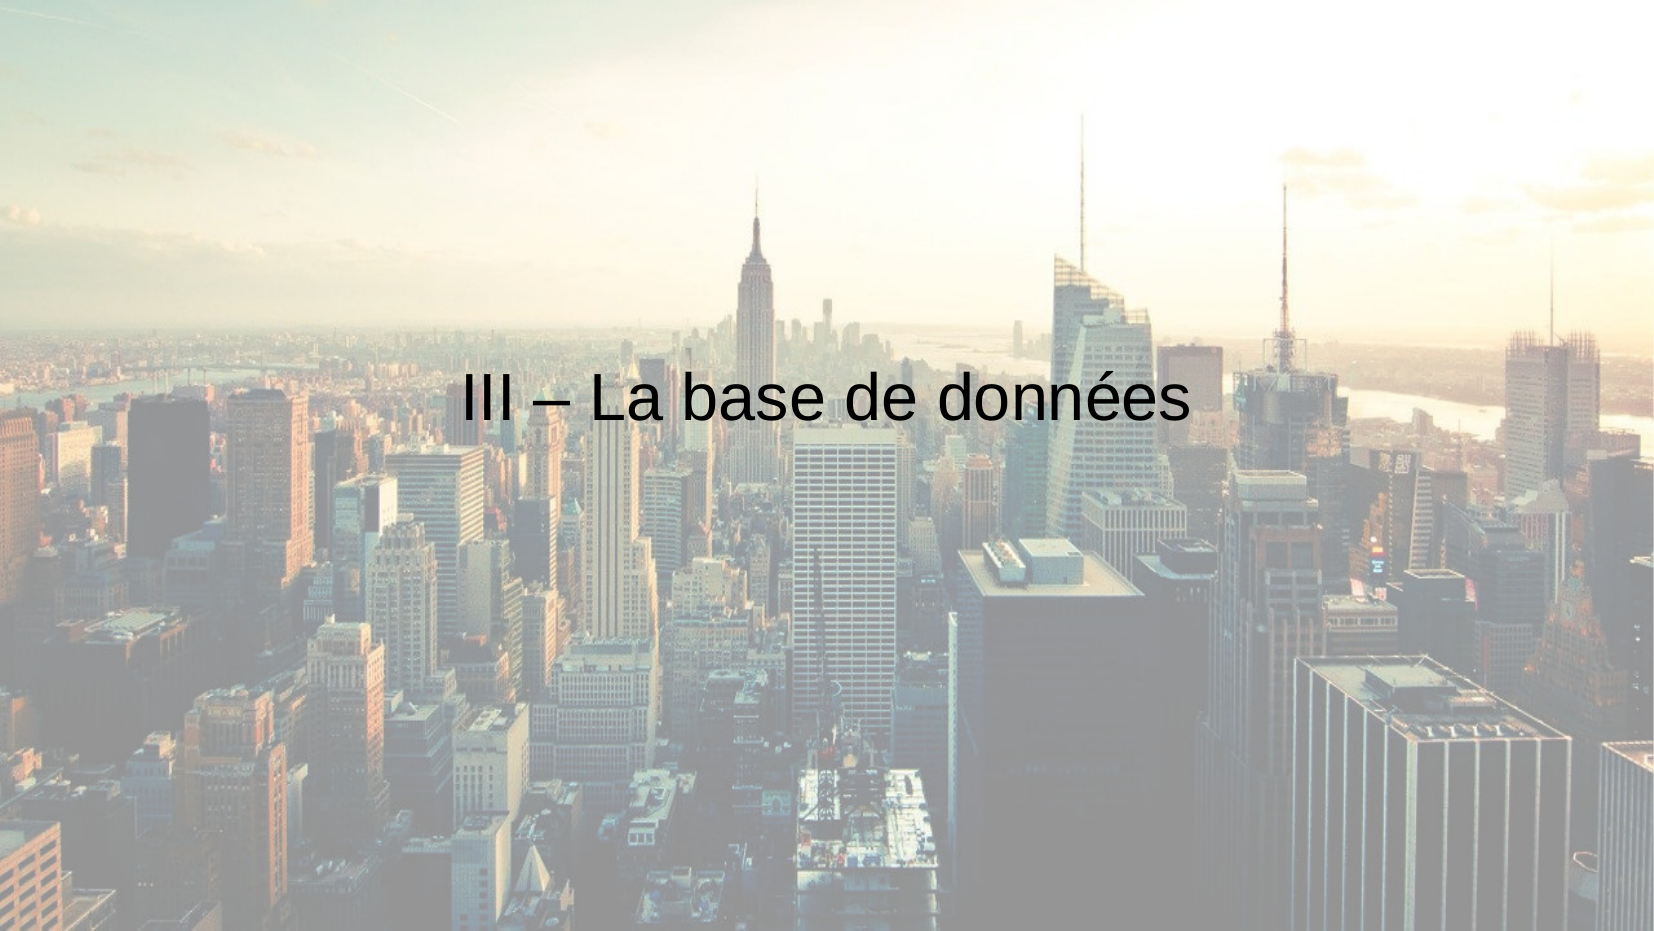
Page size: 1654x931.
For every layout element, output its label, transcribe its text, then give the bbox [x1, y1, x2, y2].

picture [0, 0, 1654, 931]
subtitle III – La base de données [82, 37, 1571, 757]
